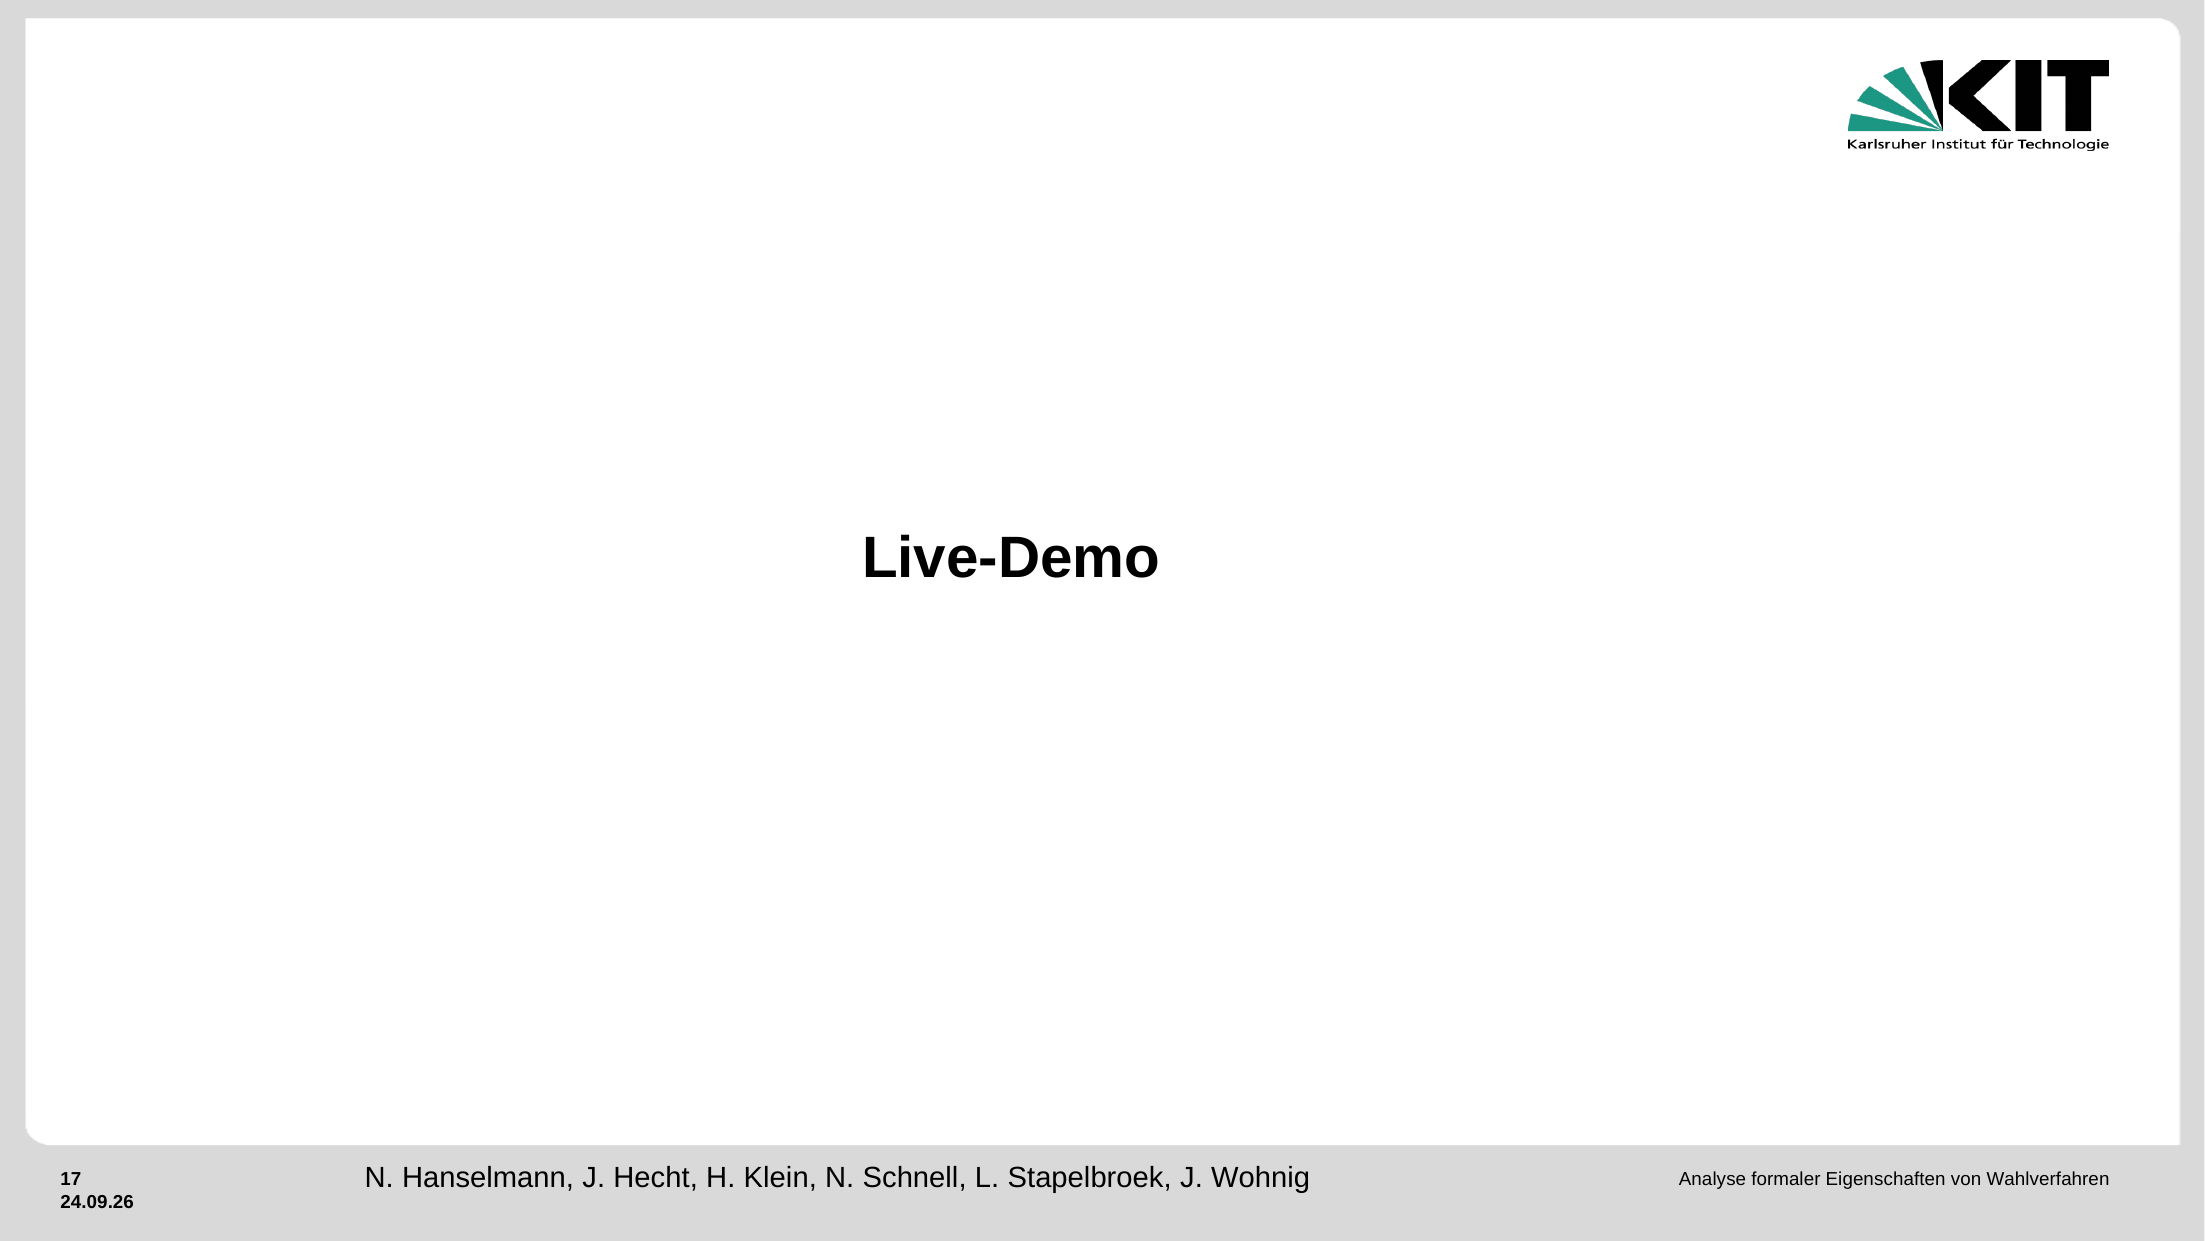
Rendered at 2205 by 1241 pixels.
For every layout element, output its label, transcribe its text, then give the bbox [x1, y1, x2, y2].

picture [0, 0, 2205, 1241]
title Live-Demo [862, 519, 1241, 599]
